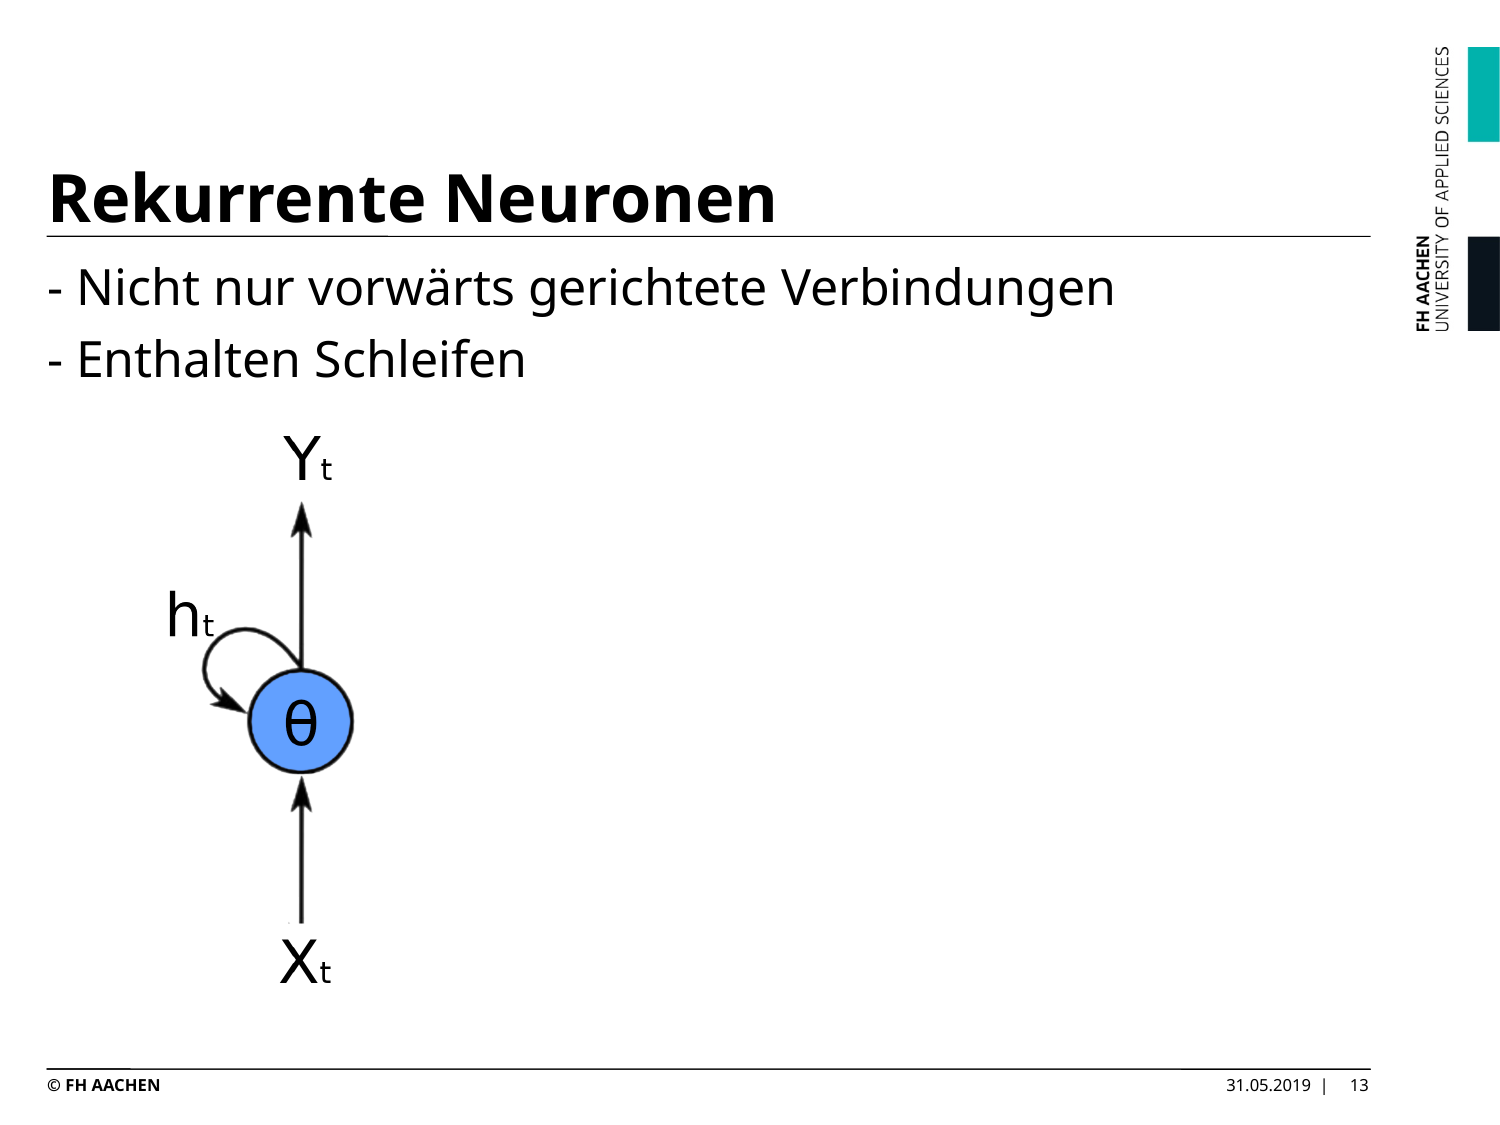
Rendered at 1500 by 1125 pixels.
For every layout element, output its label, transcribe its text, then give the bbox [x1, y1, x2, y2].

picture [1404, 47, 1500, 331]
list - Nicht nur vorwärts gerichtete Verbindungen - Enthalten Schleifen [47, 255, 1371, 414]
title Rekurrente Neuronen [47, 153, 1371, 237]
picture [169, 436, 355, 983]
